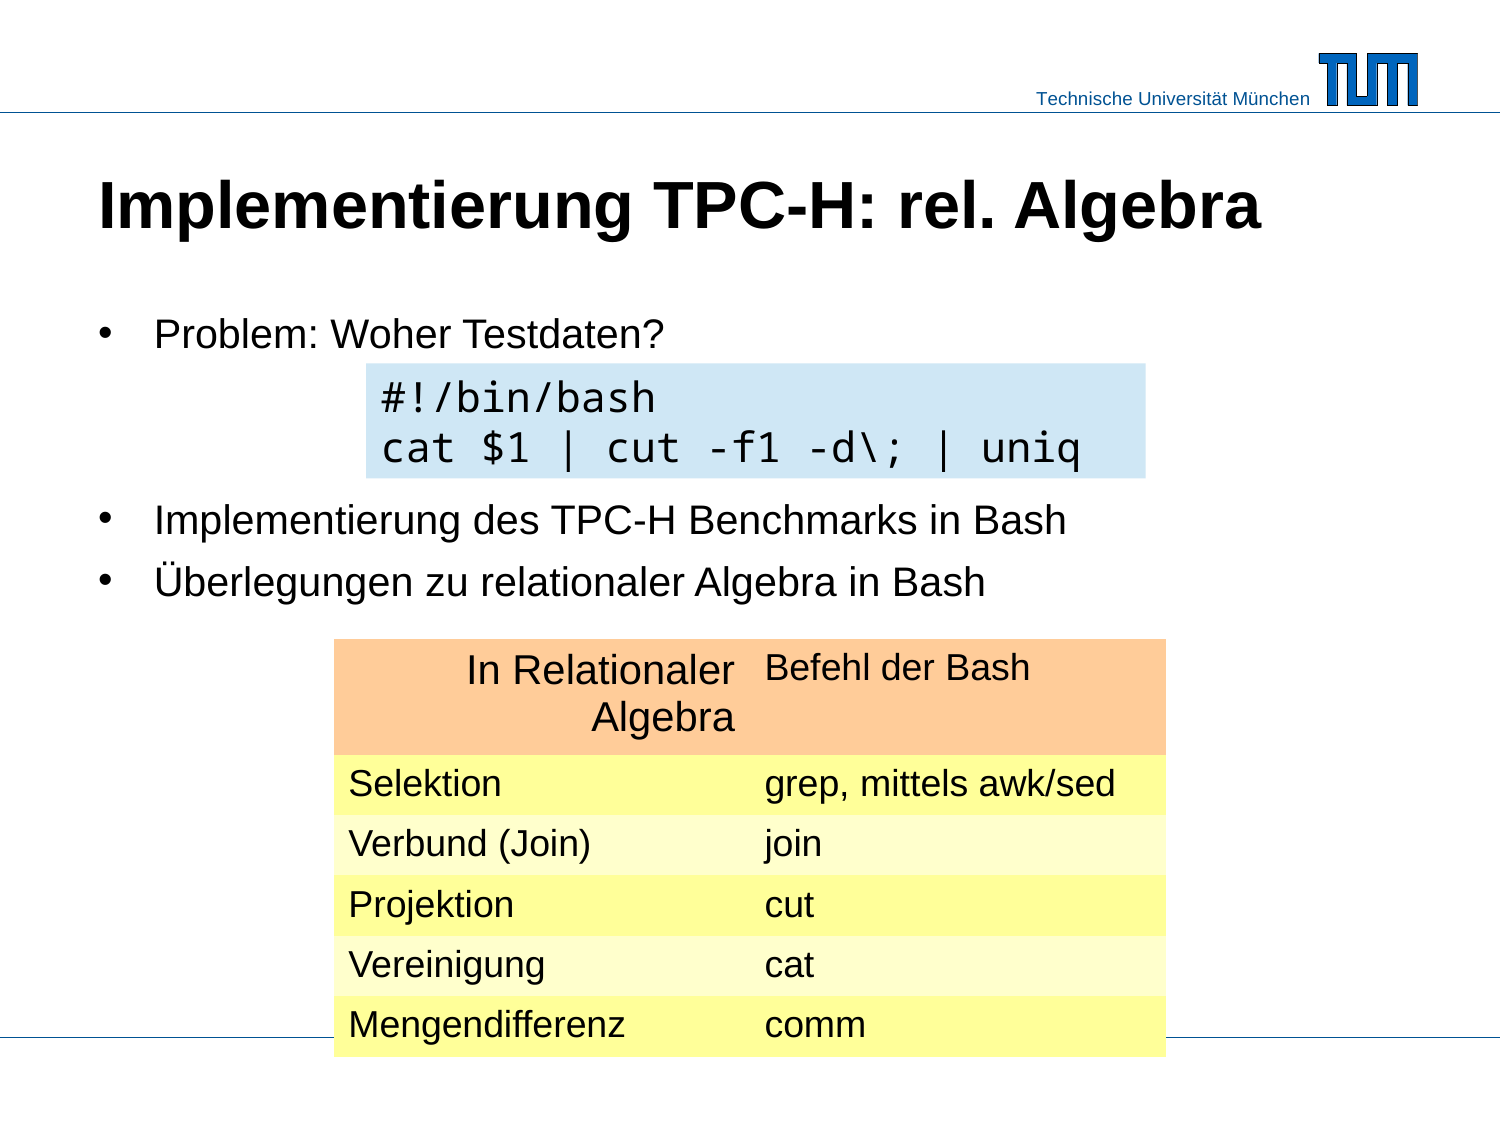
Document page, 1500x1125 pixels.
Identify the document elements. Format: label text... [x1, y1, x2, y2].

title Implementierung TPC-H: rel. Algebra [83, 74, 1417, 250]
list Problem: Woher Testdaten? Implementierung des TPC-H Benchmarks in Bash Überlegungen zu relationaler Algebra in Bash [83, 299, 1417, 615]
table_cell cat [750, 936, 1166, 996]
table_cell cut [750, 875, 1166, 936]
table_cell Verbund (Join) [334, 815, 750, 875]
table_header Befehl der Bash [750, 639, 1166, 755]
text_box #!/bin/bash cat $1 | cut -f1 -d\; | uniq [366, 363, 1146, 479]
table_cell Selektion [334, 755, 750, 815]
table_cell Mengendifferenz [334, 996, 750, 1057]
table_cell join [750, 815, 1166, 875]
table_cell Projektion [334, 875, 750, 936]
table_cell Vereinigung [334, 936, 750, 996]
table_cell comm [750, 996, 1166, 1057]
table_cell grep, mittels awk/sed [750, 755, 1166, 815]
table_header In Relationaler Algebra [334, 639, 750, 755]
